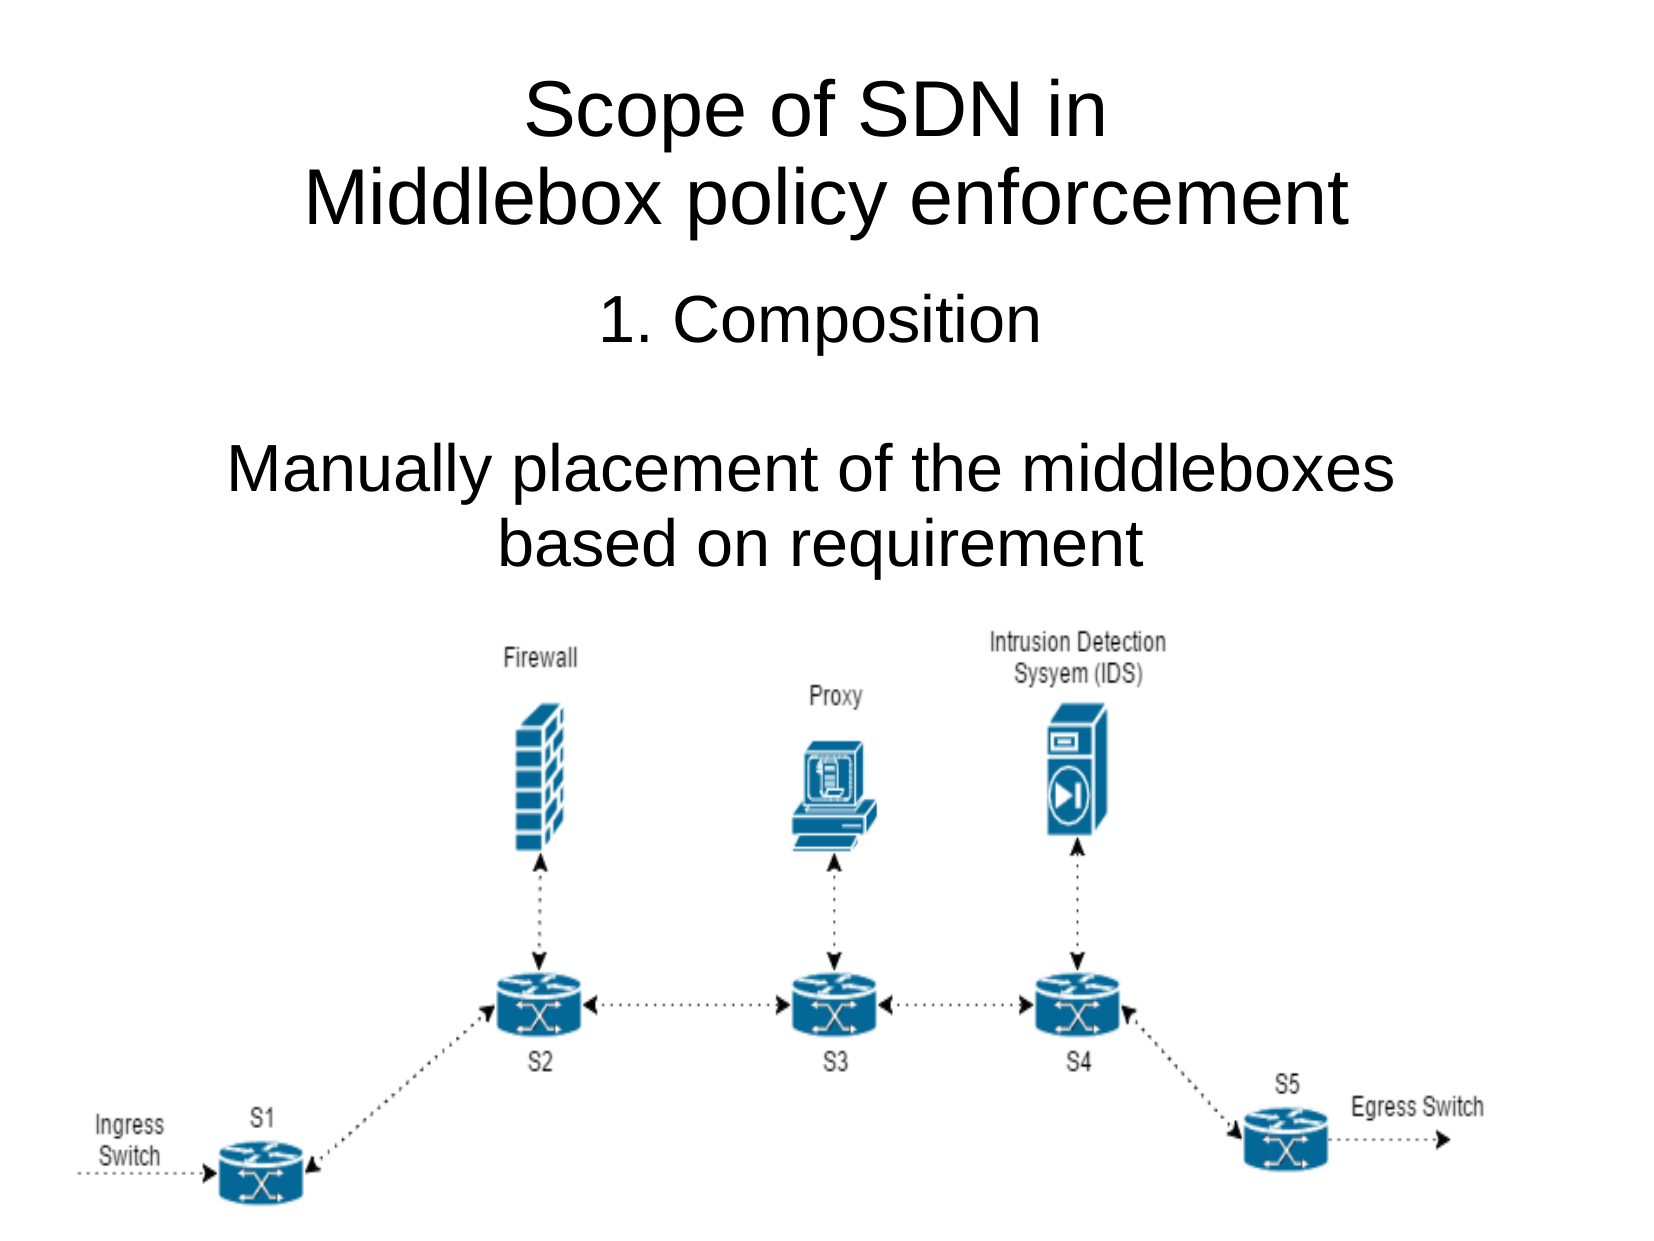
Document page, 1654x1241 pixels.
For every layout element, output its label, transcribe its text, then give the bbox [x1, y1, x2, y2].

subtitle 1. Composition Manually placement of the middleboxes based on requirement [76, 96, 1565, 916]
title Scope of SDN in Middlebox policy enforcement [82, 49, 1571, 257]
picture [59, 625, 1506, 1211]
